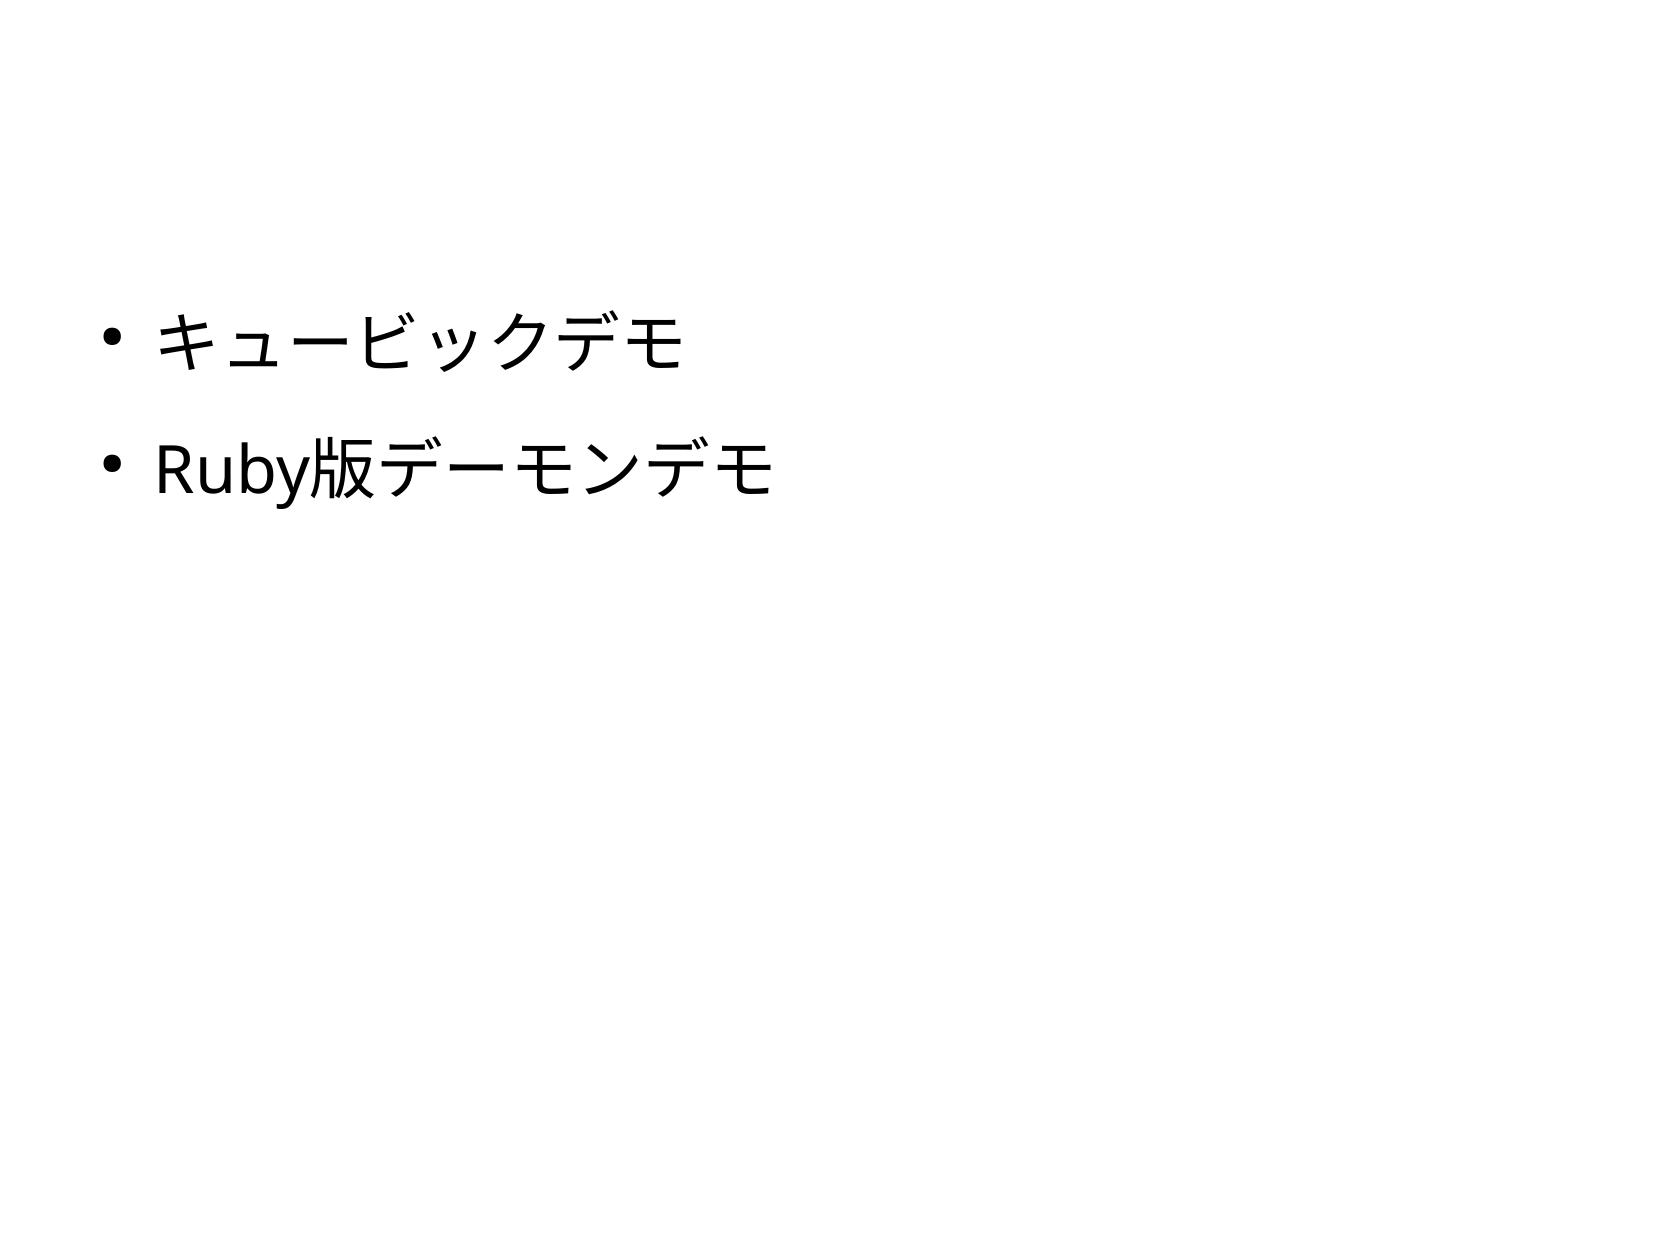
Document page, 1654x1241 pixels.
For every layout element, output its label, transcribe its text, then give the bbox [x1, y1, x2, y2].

list キュービックデモ Ruby版デーモンデモ [82, 290, 1571, 1109]
